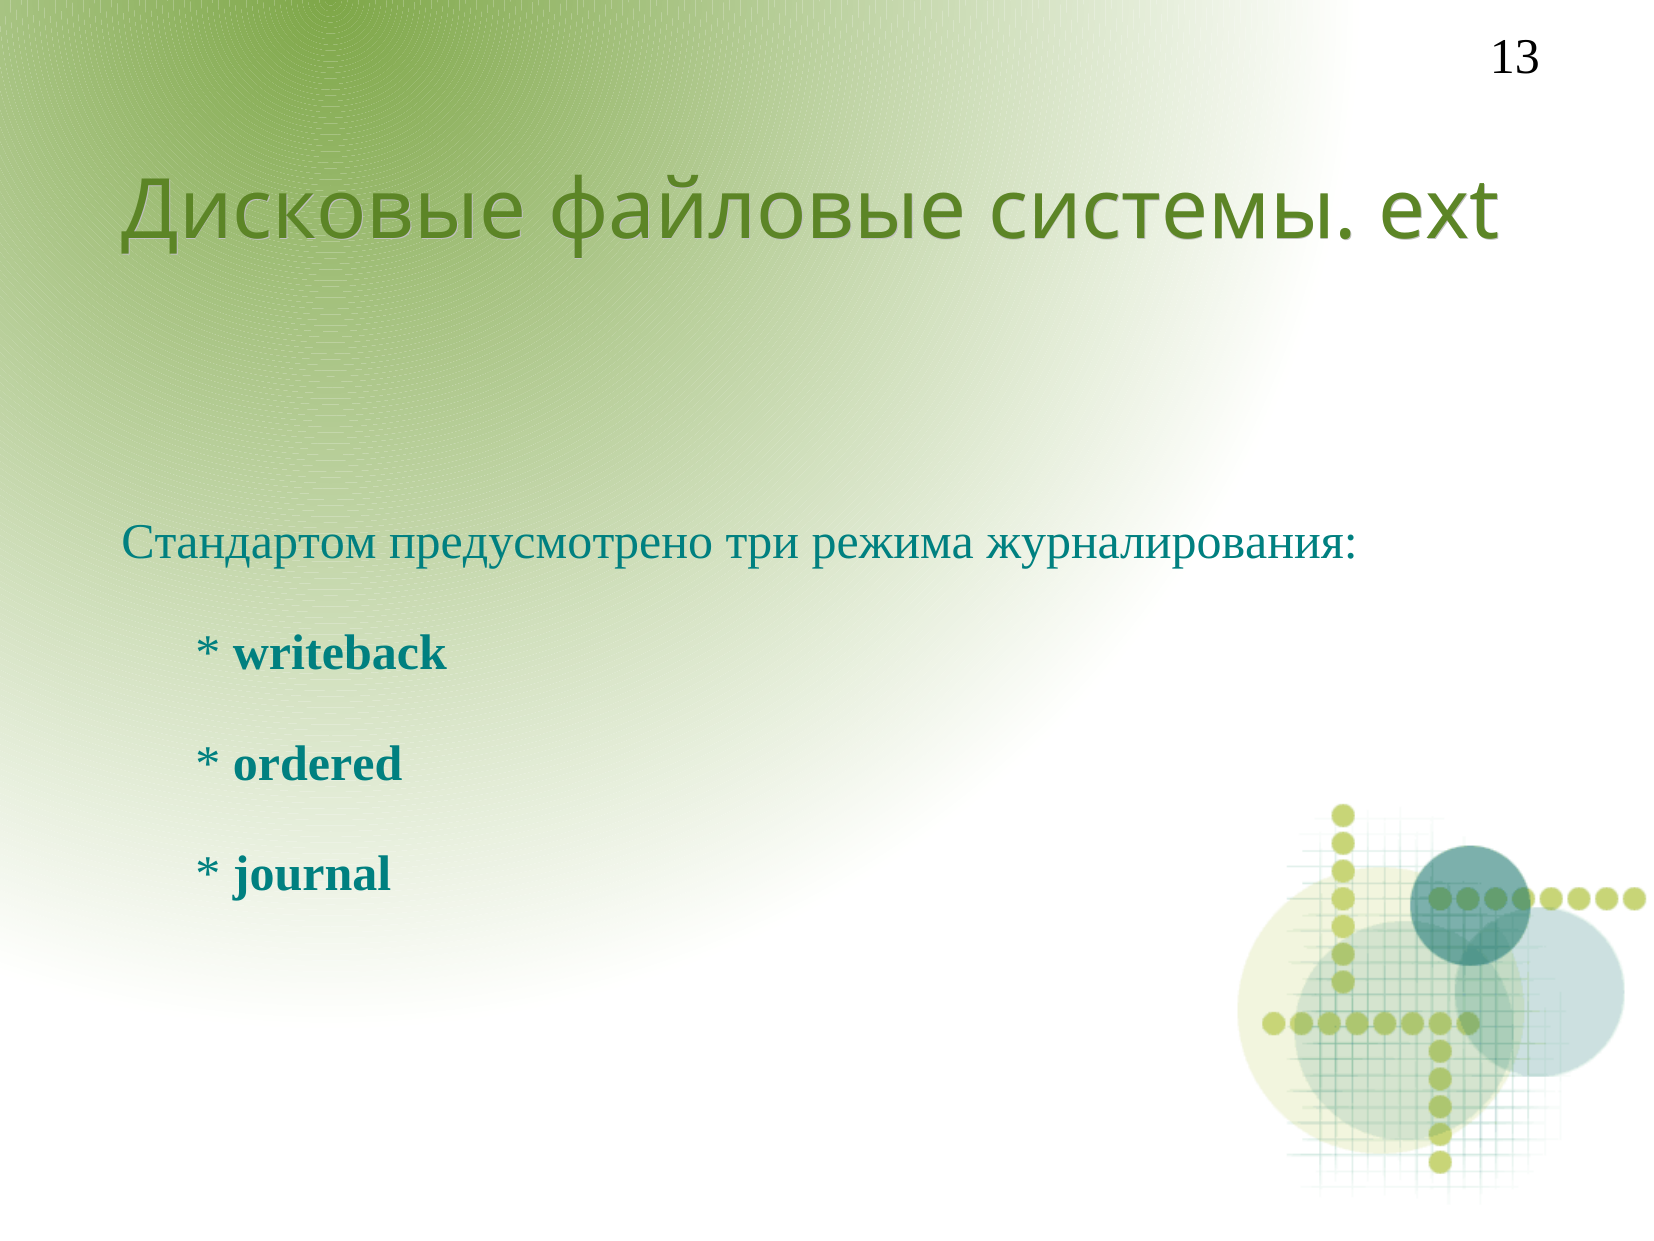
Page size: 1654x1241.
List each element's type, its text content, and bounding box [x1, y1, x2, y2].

subtitle Стандартом предусмотрено три режима журналирования: * writeback * ordered * journal [121, 344, 1534, 1127]
text_box <номер> [1500, 29, 1654, 89]
picture [1224, 792, 1654, 1211]
title Дисковые файловые системы. ext [121, 102, 1534, 311]
